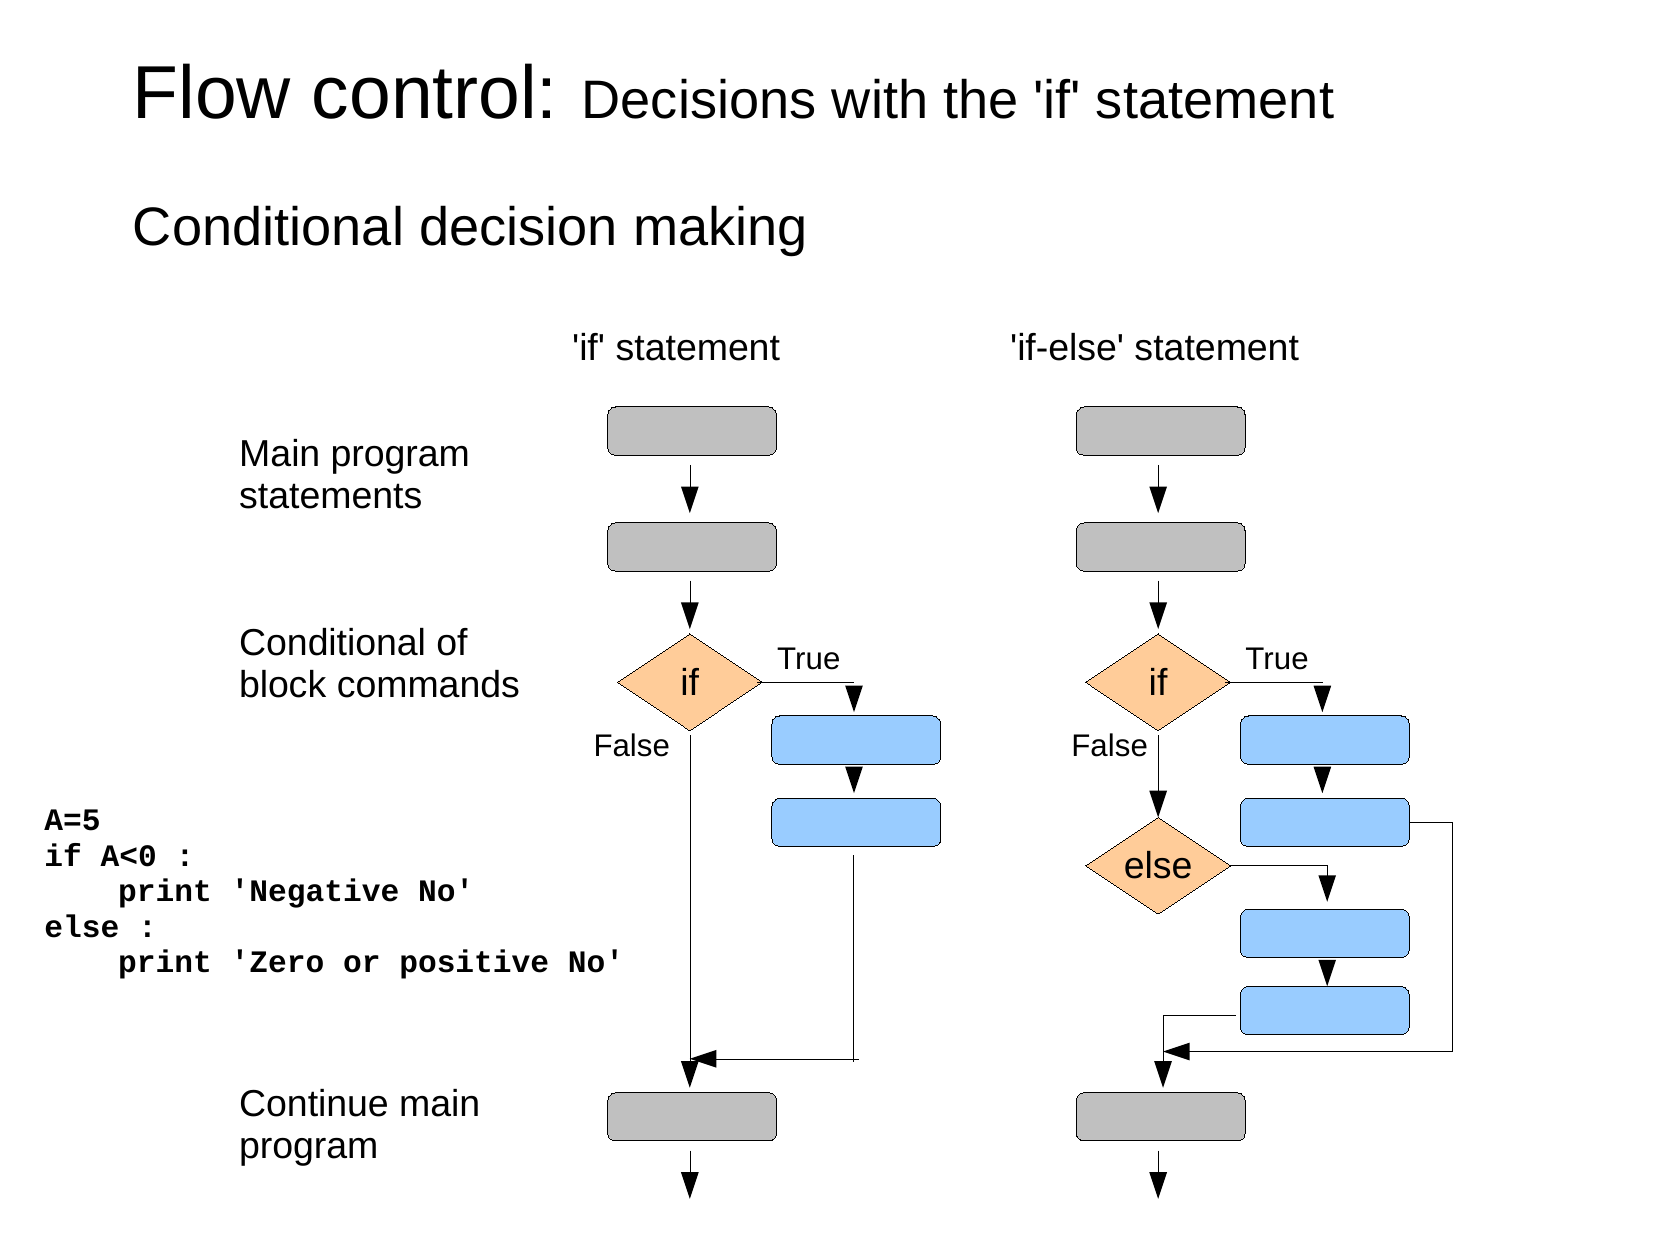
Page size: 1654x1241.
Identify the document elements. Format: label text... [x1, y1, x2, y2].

text_box [1240, 798, 1410, 847]
text_box [607, 522, 777, 572]
text_box [1076, 1092, 1246, 1141]
text_box [1240, 986, 1410, 1035]
text_box A=5 if A<0 : print 'Negative No' else : print 'Zero or positive No' [29, 797, 650, 990]
text_box False [1056, 720, 1173, 771]
text_box [1240, 715, 1410, 765]
text_box else [1085, 817, 1231, 914]
text_box [1076, 406, 1246, 456]
text_box True [1230, 633, 1328, 684]
text_box Conditional of block commands [224, 614, 550, 714]
text_box False [578, 720, 695, 771]
text_box Continue main program [224, 1074, 550, 1174]
text_box [1240, 909, 1410, 958]
text_box [607, 406, 777, 456]
text_box if [617, 633, 762, 728]
text_box [771, 715, 941, 765]
text_box Main program statements [224, 425, 491, 524]
text_box True [762, 633, 859, 684]
text_box [607, 1092, 777, 1141]
text_box 'if-else' statement [992, 318, 1317, 376]
text_box [1076, 522, 1246, 572]
text_box [771, 798, 941, 847]
text_box if [1085, 633, 1230, 721]
text_box Flow control: Decisions with the 'if' statement Conditional decision making [118, 35, 1565, 265]
text_box 'if' statement [543, 318, 810, 376]
